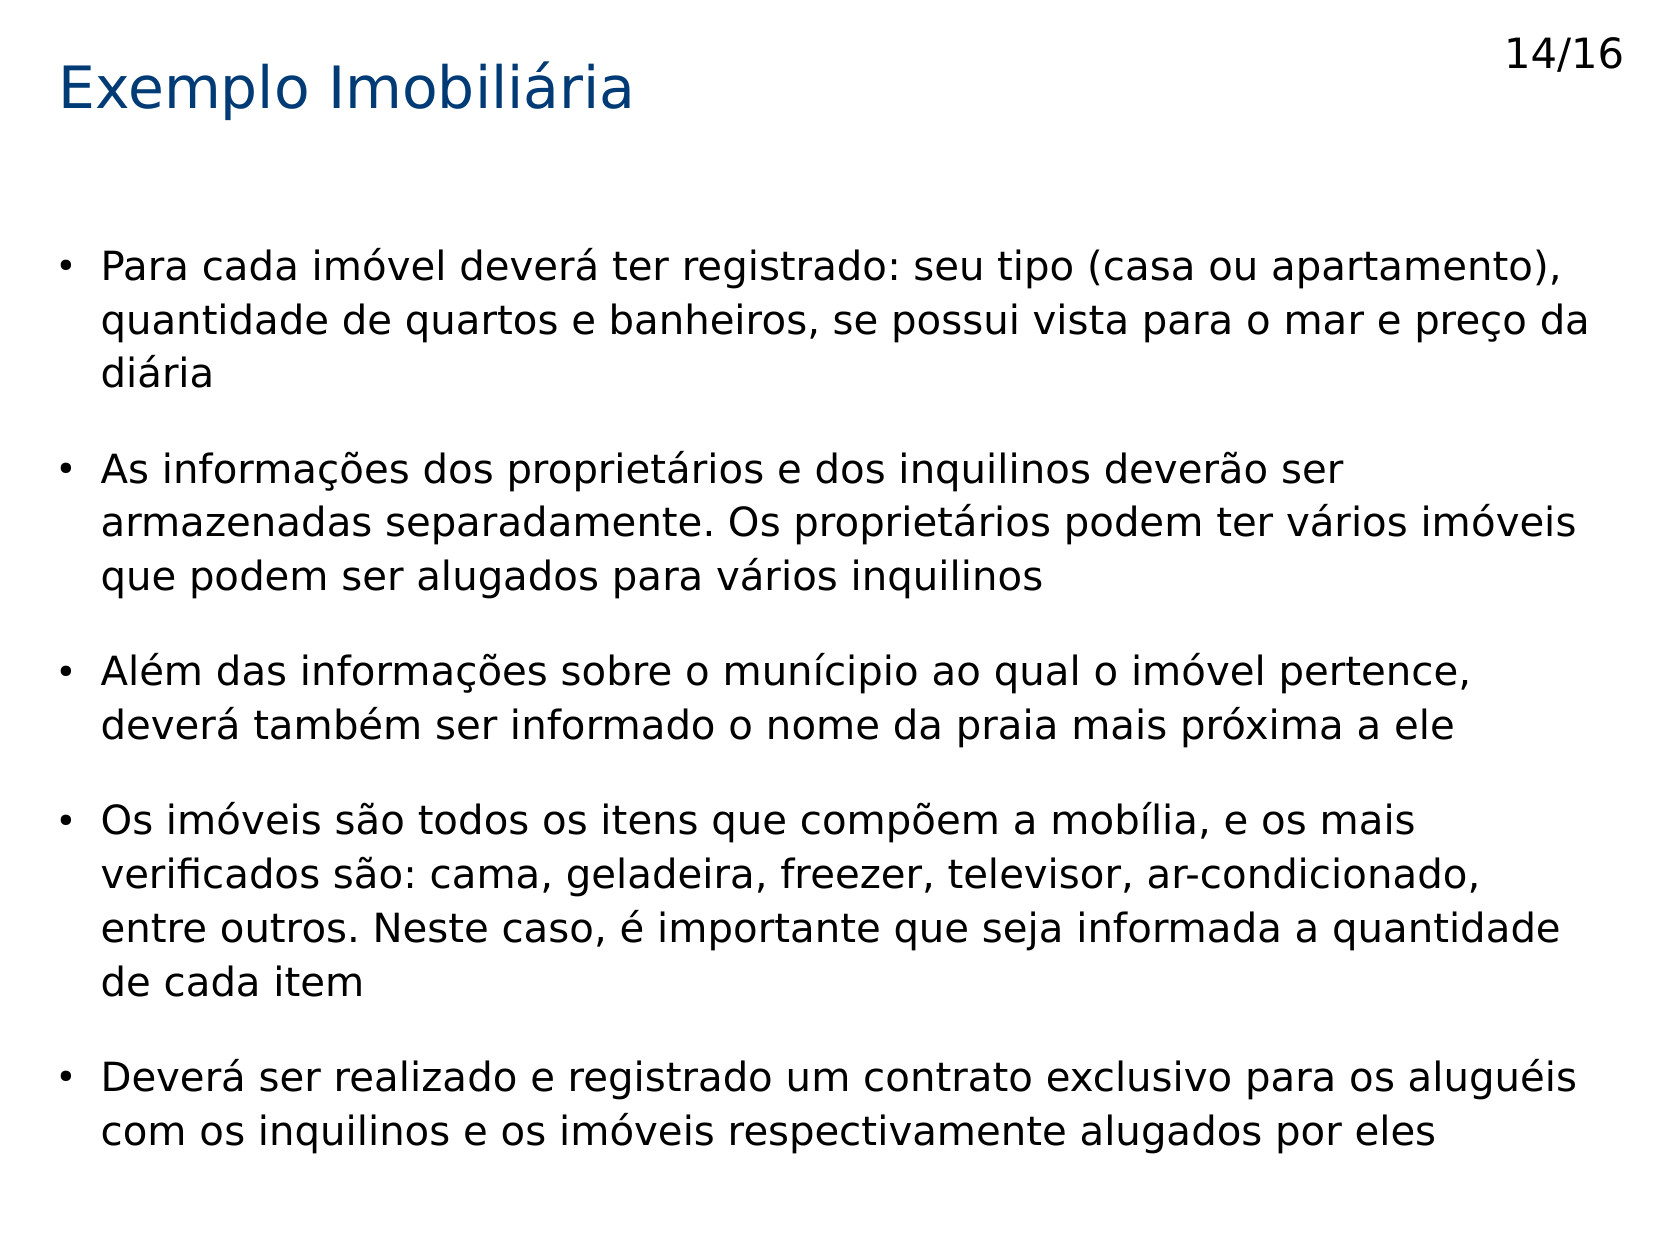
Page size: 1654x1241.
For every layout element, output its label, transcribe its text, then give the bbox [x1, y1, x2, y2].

title Exemplo Imobiliária [59, 29, 1506, 148]
list Para cada imóvel deverá ter registrado: seu tipo (casa ou apartamento), quantidade de quartos e banheiros, se possui vista para o mar e preço da diária As informações dos proprietários e dos inquilinos deverão ser armazenadas separadamente. Os proprietários podem ter vários imóveis que podem ser alugados para vários inquilinos Além das informações sobre o munícipio ao qual o imóvel pertence, deverá também ser informado o nome da praia mais próxima a ele Os imóveis são todos os itens que compõem a mobília, e os mais verificados são: cama, geladeira, freezer, televisor, ar-condicionado, entre outros. Neste caso, é importante que seja informada a quantidade de cada item Deverá ser realizado e registrado um contrato exclusivo para os aluguéis com os inquilinos e os imóveis respectivamente alugados por eles [59, 236, 1595, 1211]
